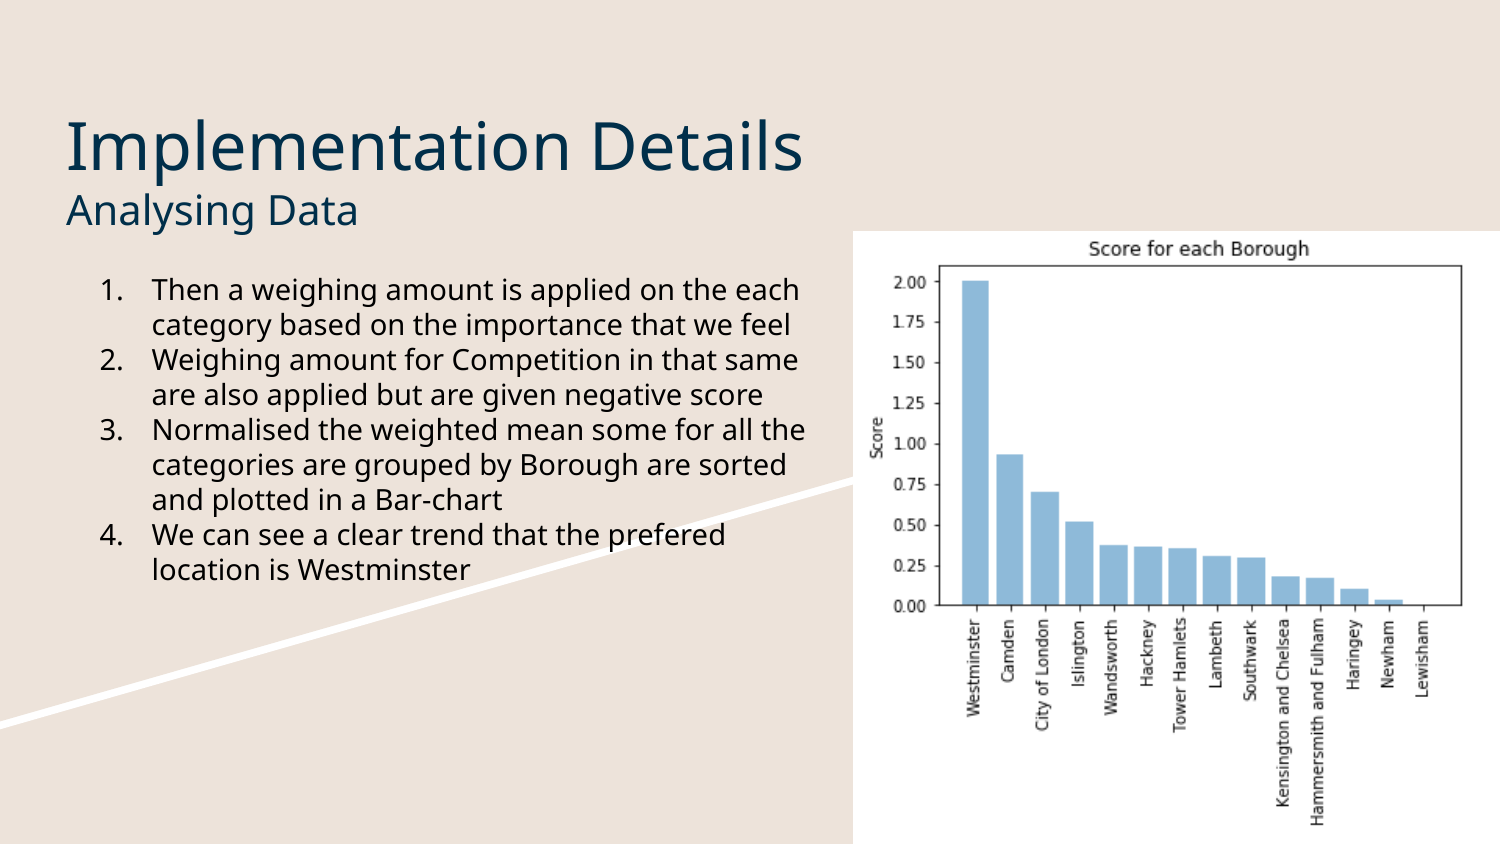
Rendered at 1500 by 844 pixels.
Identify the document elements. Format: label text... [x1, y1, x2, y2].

title Implementation Details Analysing Data [51, 88, 1449, 299]
picture [853, 231, 1500, 844]
text_box Then a weighing amount is applied on the each category based on the importance that we feel Weighing amount for Competition in that same are also applied but are given negative score Normalised the weighted mean some for all the categories are grouped by Borough are sorted and plotted in a Bar-chart We can see a clear trend that the prefered location is Westminster [61, 256, 853, 594]
